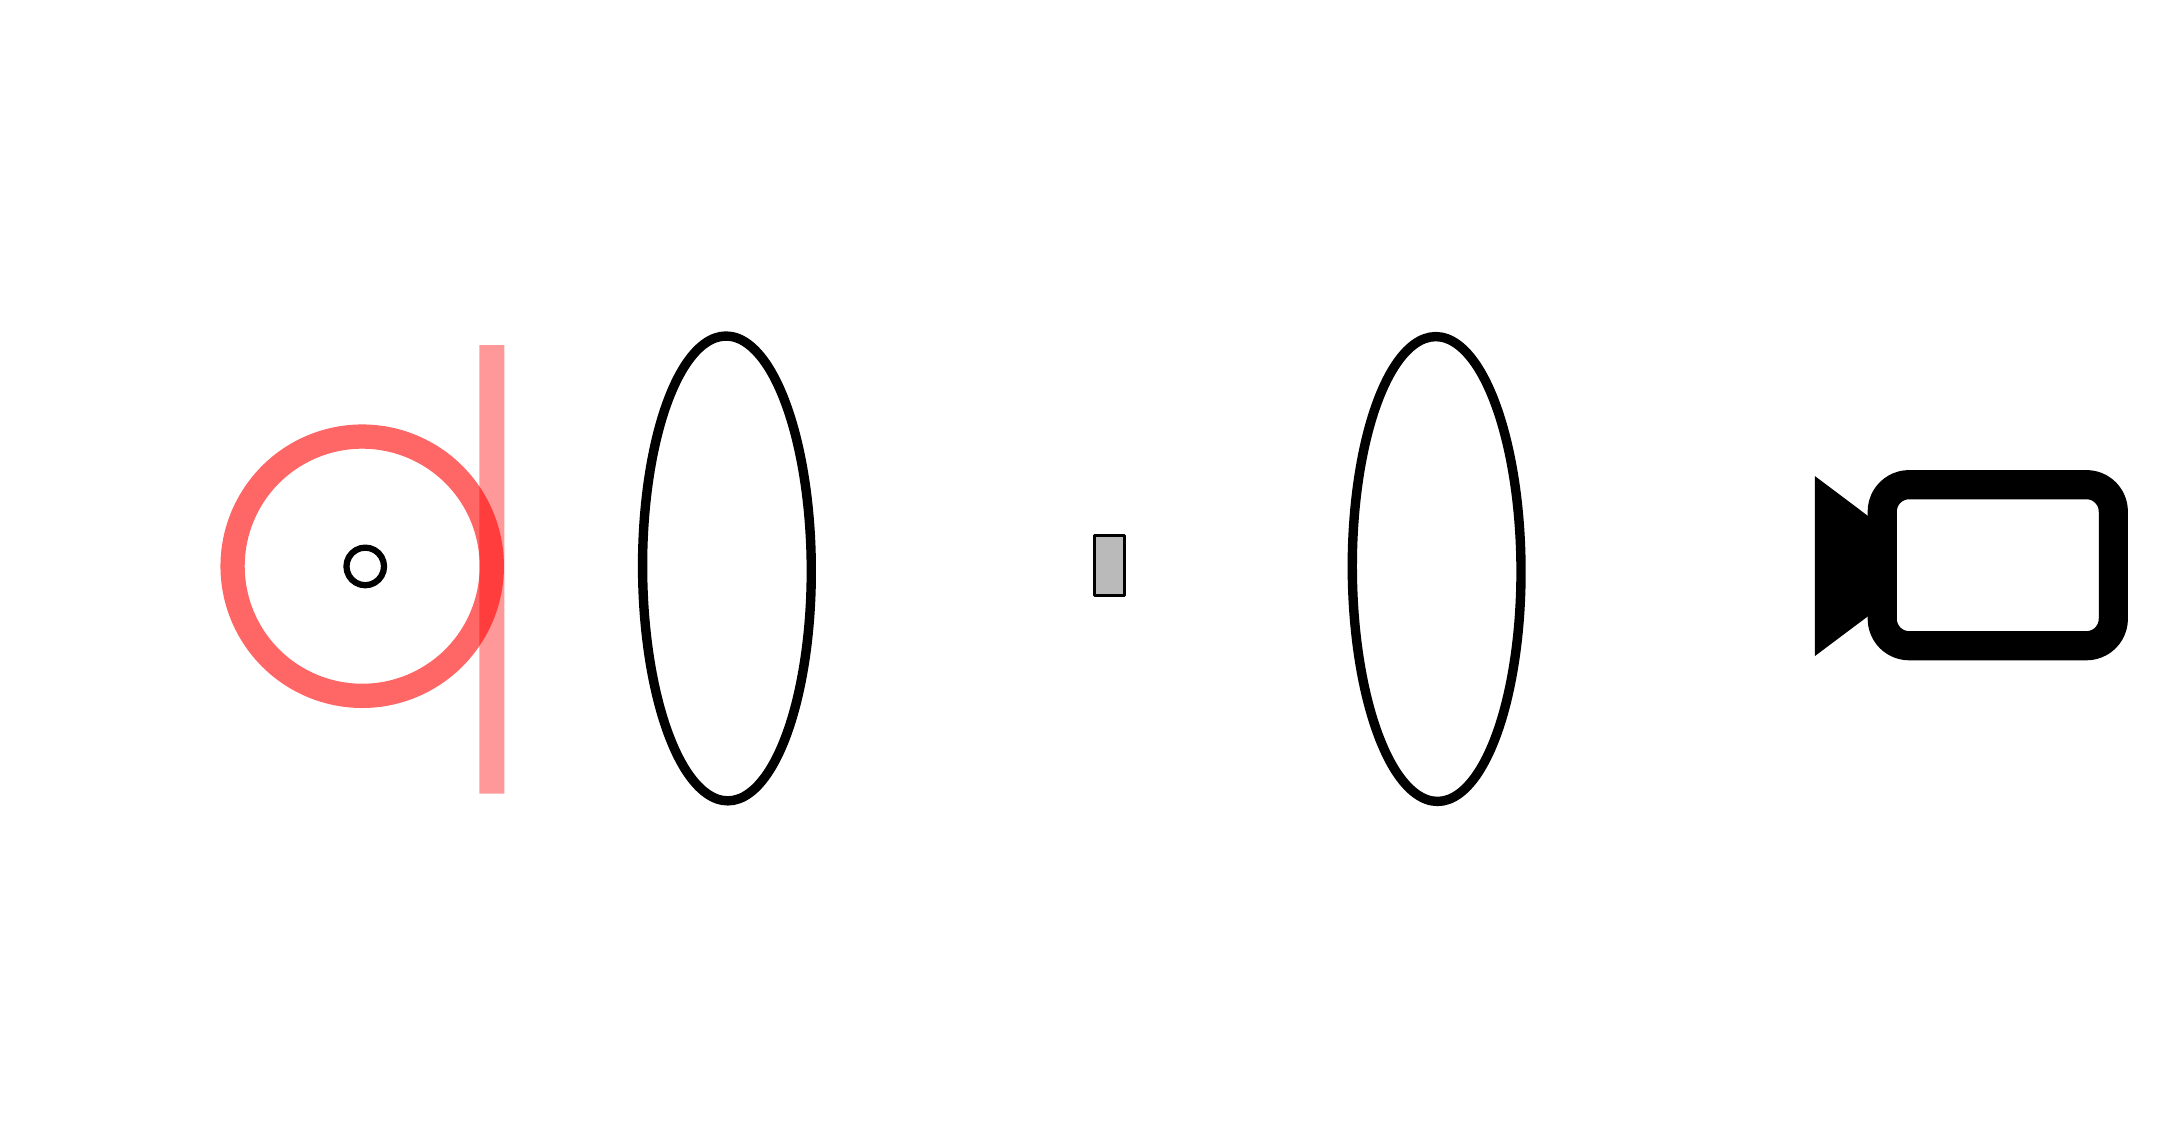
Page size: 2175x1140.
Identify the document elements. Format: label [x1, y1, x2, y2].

text_box [1882, 484, 2114, 646]
text_box [642, 336, 812, 801]
text_box [1094, 535, 1125, 596]
text_box [1814, 476, 1875, 657]
text_box [220, 424, 504, 709]
text_box [1352, 336, 1522, 802]
